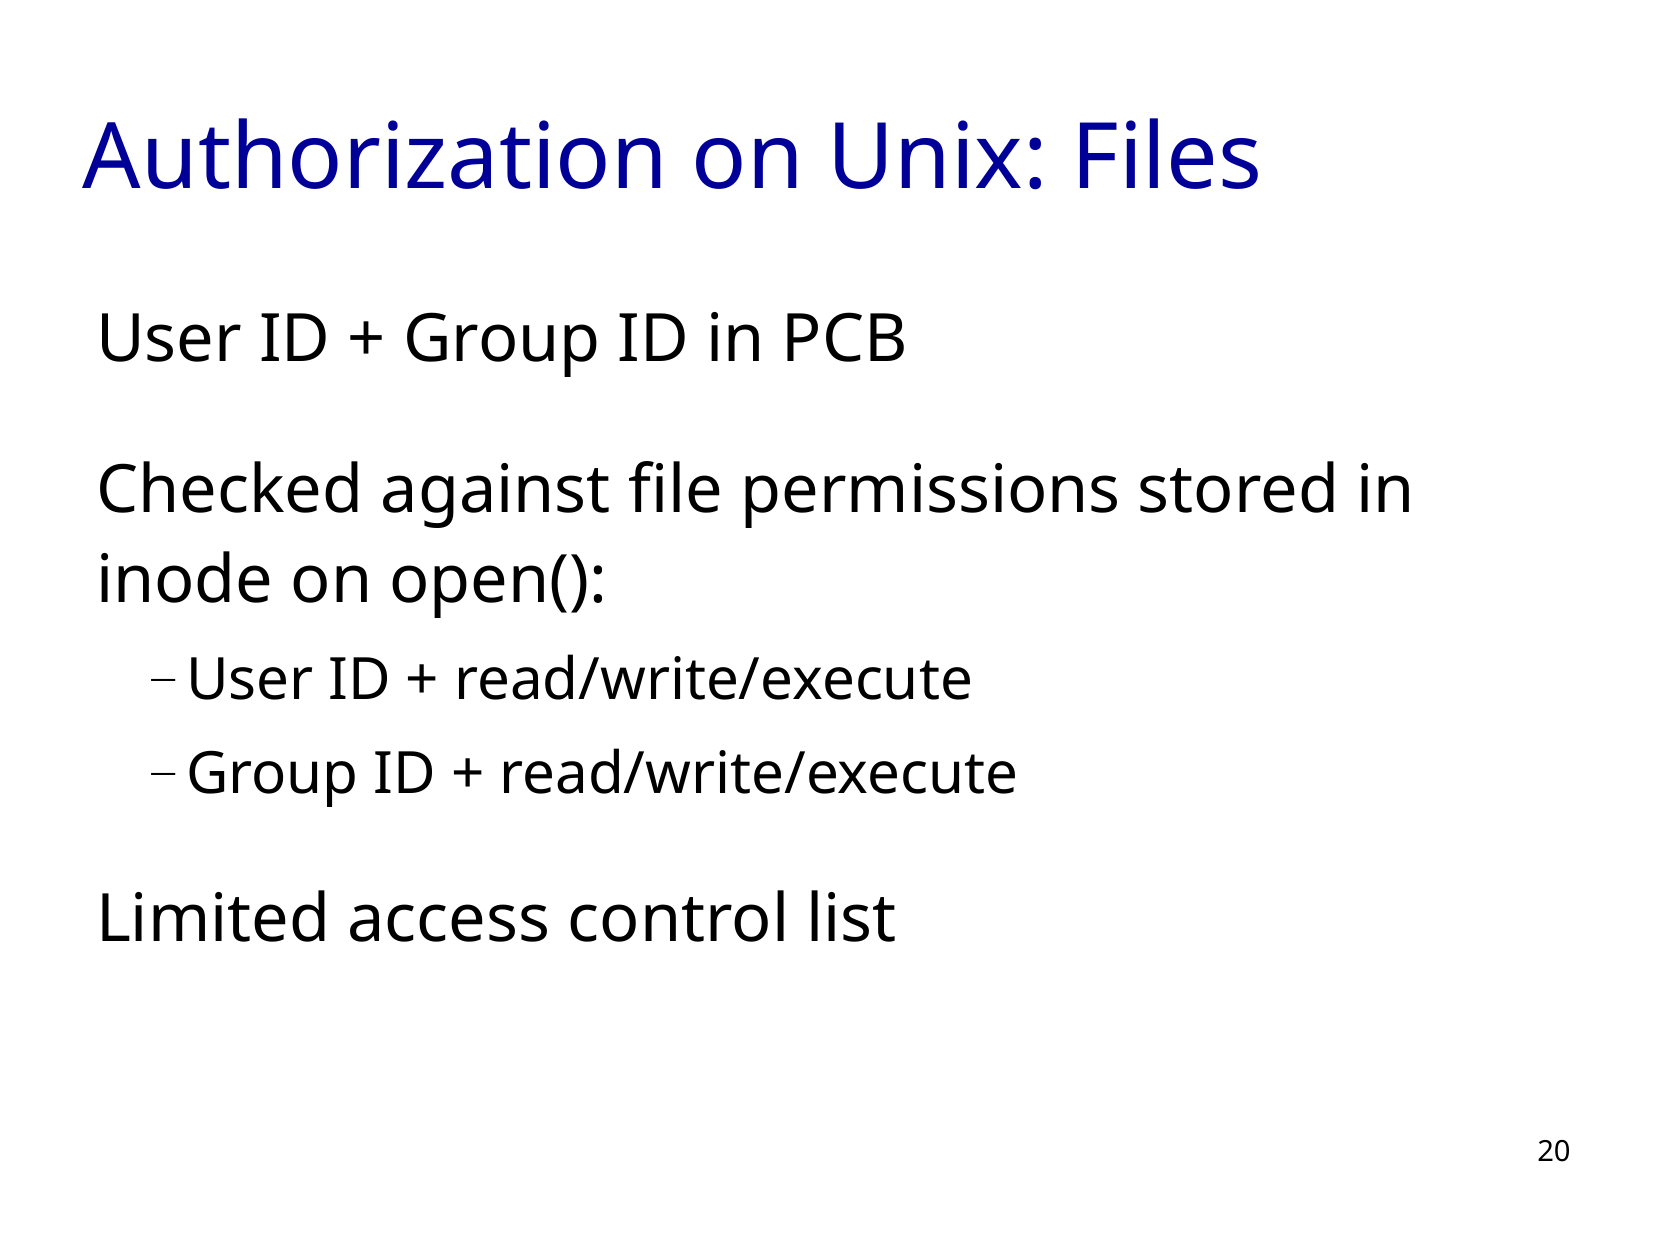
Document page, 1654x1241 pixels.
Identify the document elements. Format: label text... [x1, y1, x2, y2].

title Authorization on Unix: Files [82, 49, 1571, 257]
list User ID + Group ID in PCB Checked against file permissions stored in inode on open(): User ID + read/write/execute Group ID + read/write/execute Limited access control list [60, 290, 1571, 1096]
